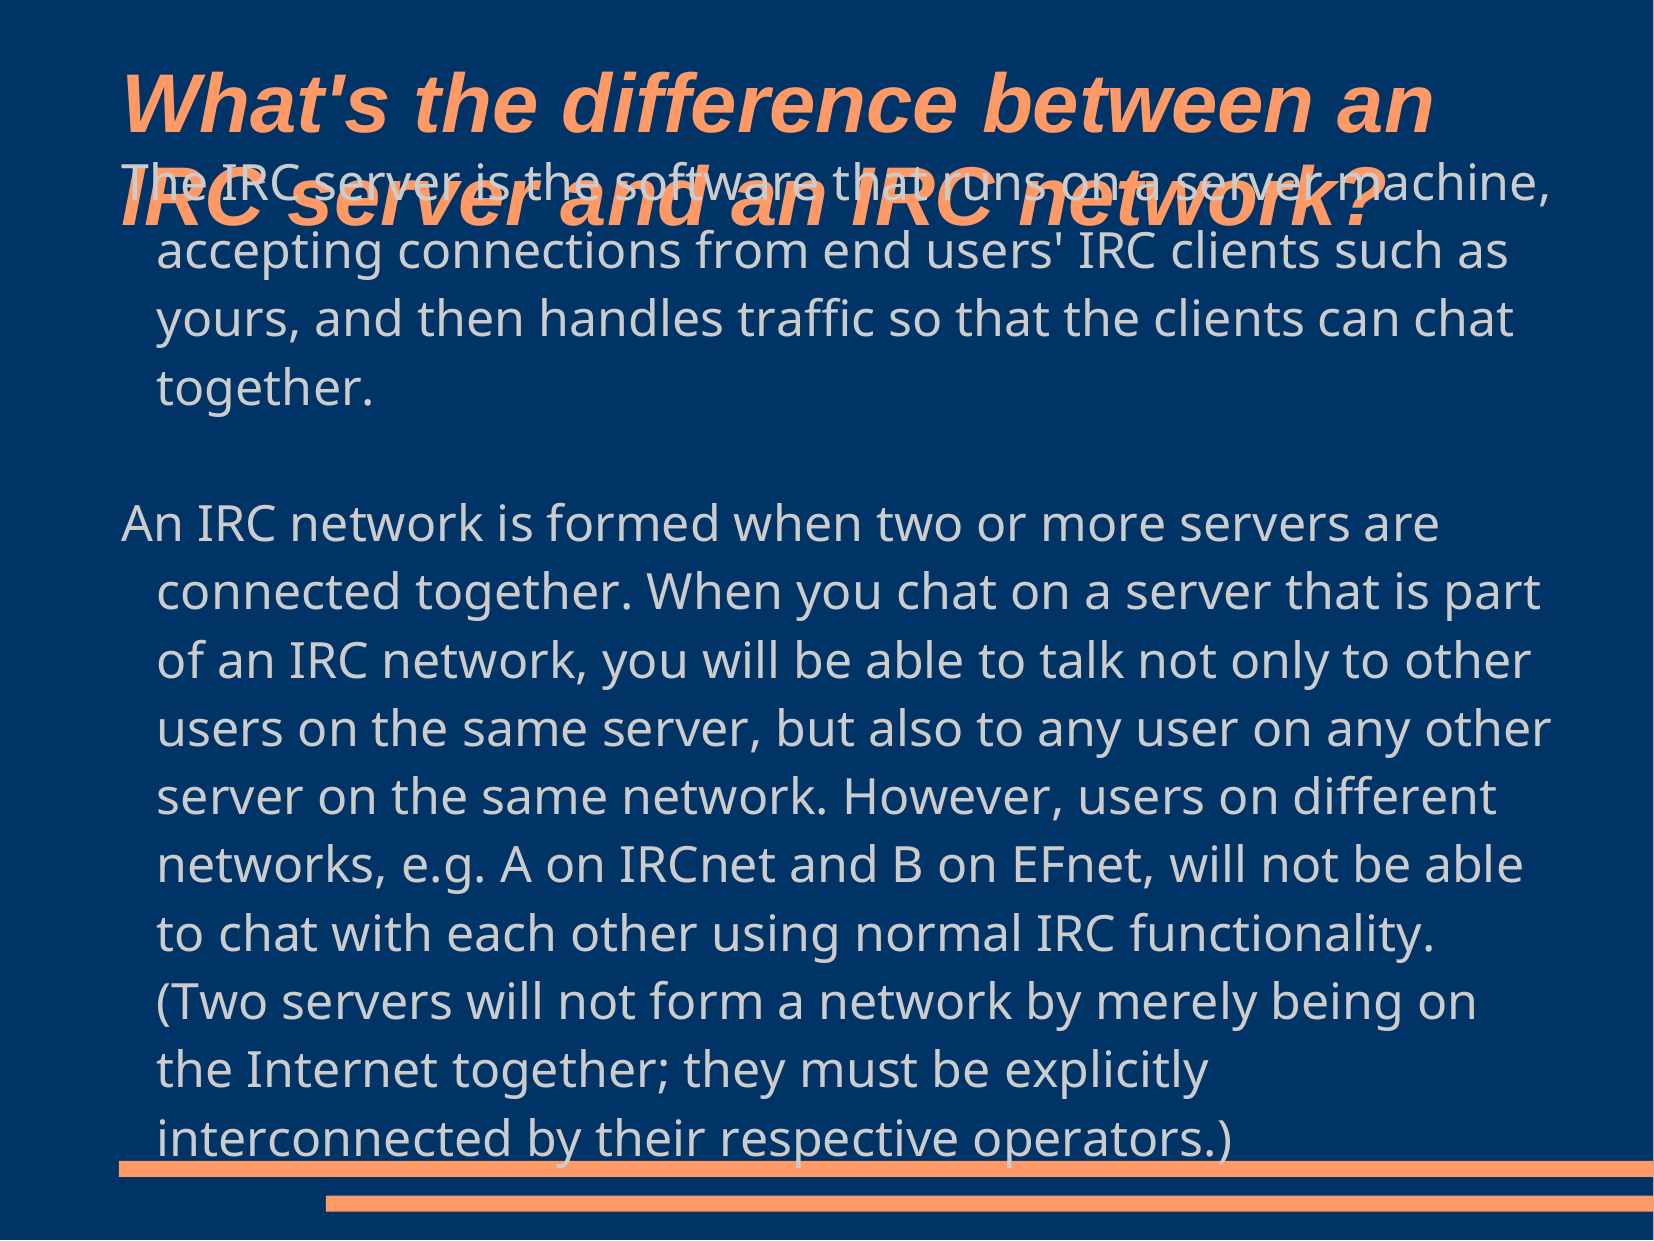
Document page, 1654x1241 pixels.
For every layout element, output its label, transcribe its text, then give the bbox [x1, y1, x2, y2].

title What's the difference between an IRC server and an IRC network? [121, 46, 1534, 254]
subtitle The IRC server is the software that runs on a server machine, accepting connections from end users' IRC clients such as yours, and then handles traffic so that the clients can chat together. An IRC network is formed when two or more servers are connected together. When you chat on a server that is part of an IRC network, you will be able to talk not only to other users on the same server, but also to any user on any other server on the same network. However, users on different networks, e.g. A on IRCnet and B on EFnet, will not be able to chat with each other using normal IRC functionality. (Two servers will not form a network by merely being on the Internet together; they must be explicitly interconnected by their respective operators.) [121, 299, 1561, 1155]
